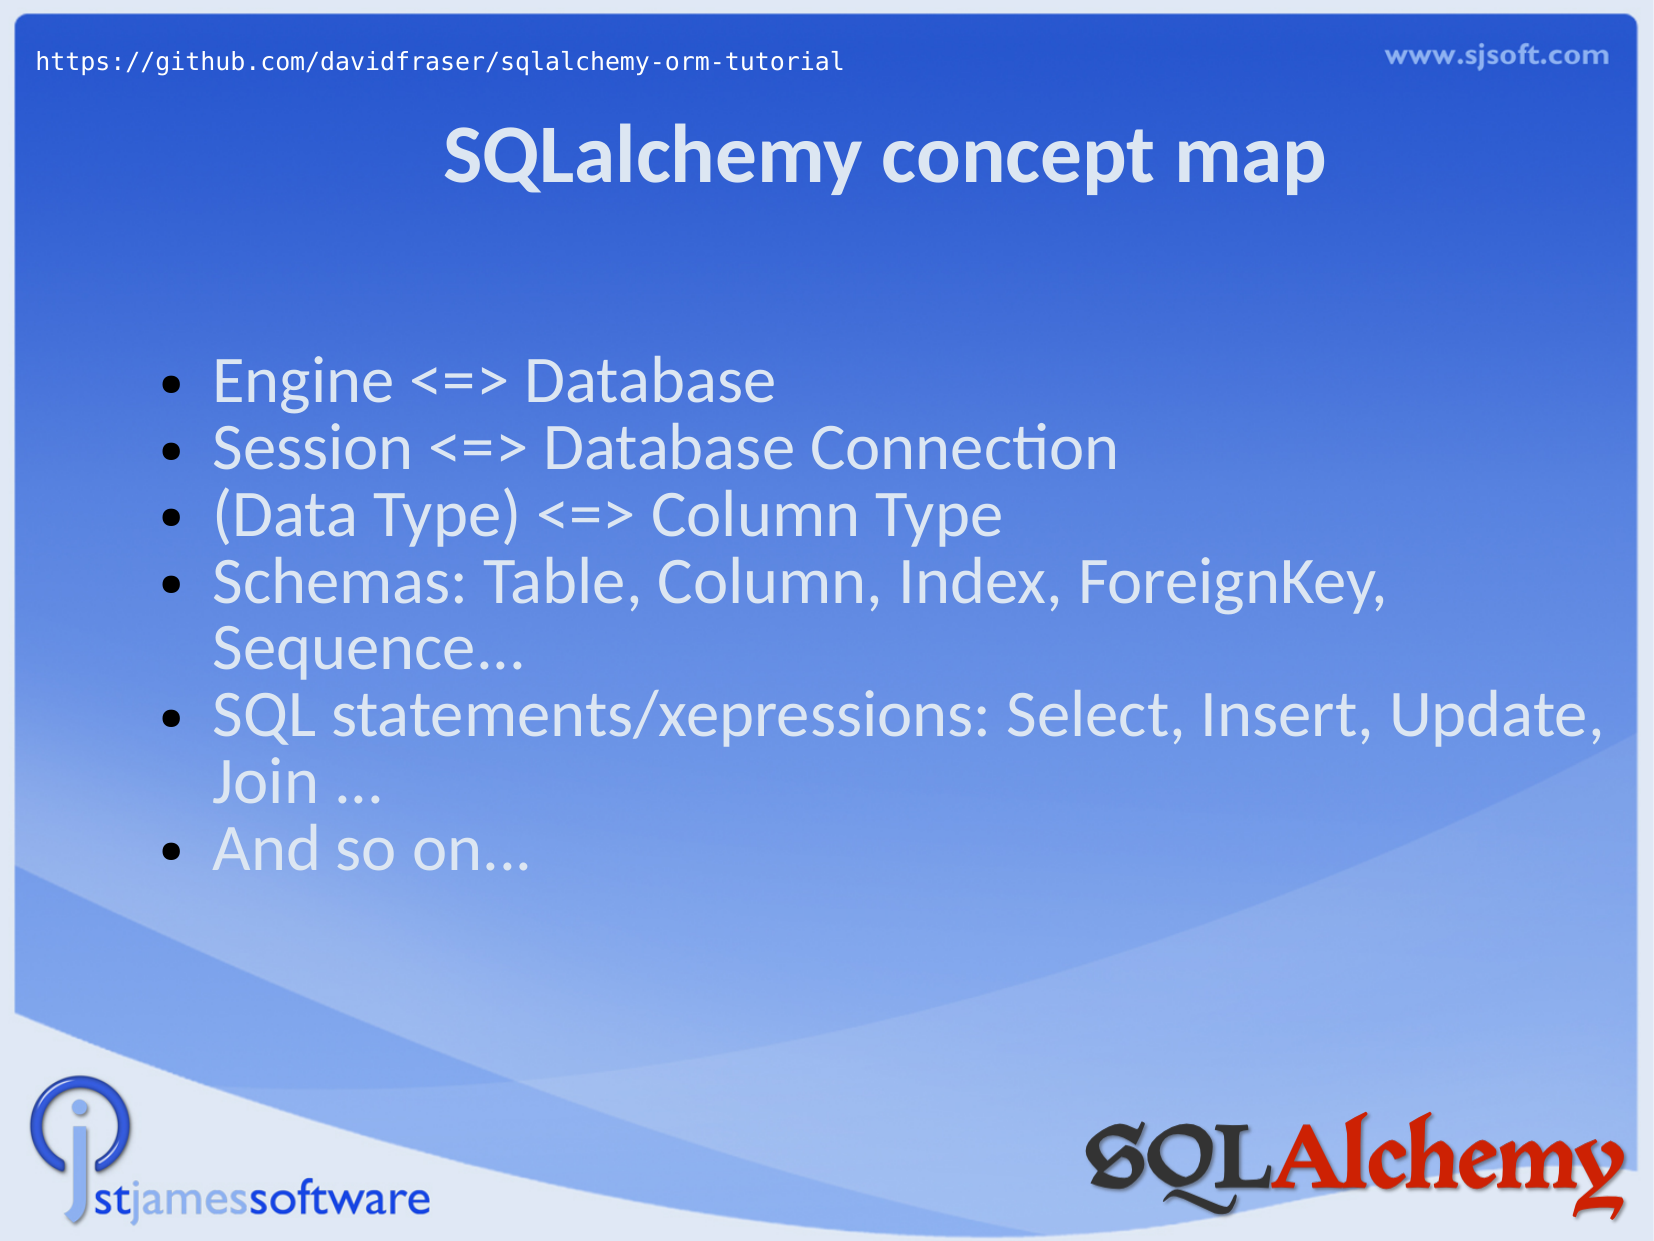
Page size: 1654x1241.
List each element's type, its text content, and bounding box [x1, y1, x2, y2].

title SQLalchemy concept map [141, 111, 1630, 213]
subtitle Engine <=> Database Session <=> Database Connection (Data Type) <=> Column Type Schemas: Table, Column, Index, ForeignKey, Sequence... SQL statements/xepressions: Select, Insert, Update, Join ... And so on... [141, 294, 1630, 947]
picture [0, 0, 1654, 1241]
